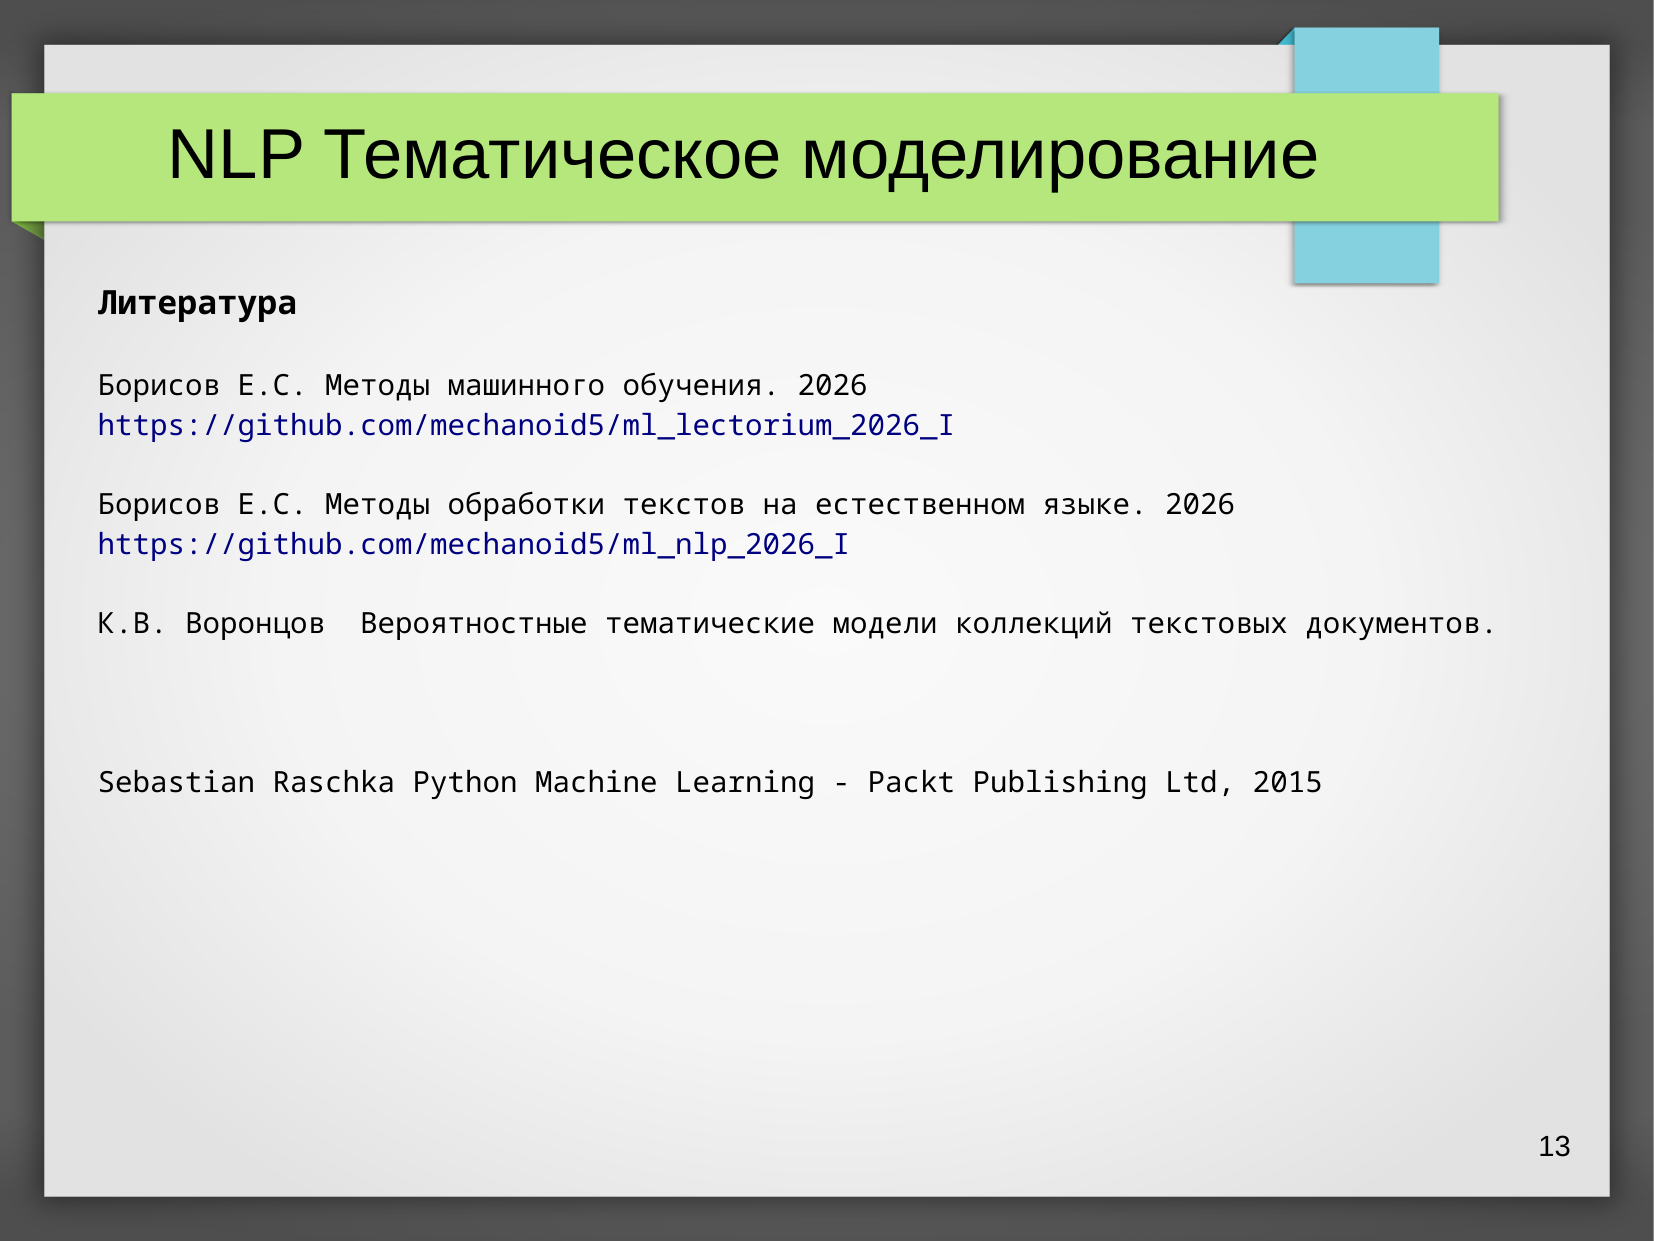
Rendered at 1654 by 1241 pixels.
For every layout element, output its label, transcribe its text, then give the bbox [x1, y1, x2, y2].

text_box Литература Борисов Е.С. Методы машинного обучения. 2026 https://github.com/mechanoid5/ml_lectorium_2026_I Борисов Е.С. Методы обработки текстов на естественном языке. 2026 https://github.com/mechanoid5/ml_nlp_2026_I К.В. Воронцов Вероятностные тематические модели коллекций текстовых документов. Sebastian Raschka Python Machine Learning - Packt Publishing Ltd, 2015 [82, 271, 1536, 898]
title NLP Тематическое моделирование [82, 113, 1406, 194]
picture [0, 0, 1654, 1241]
